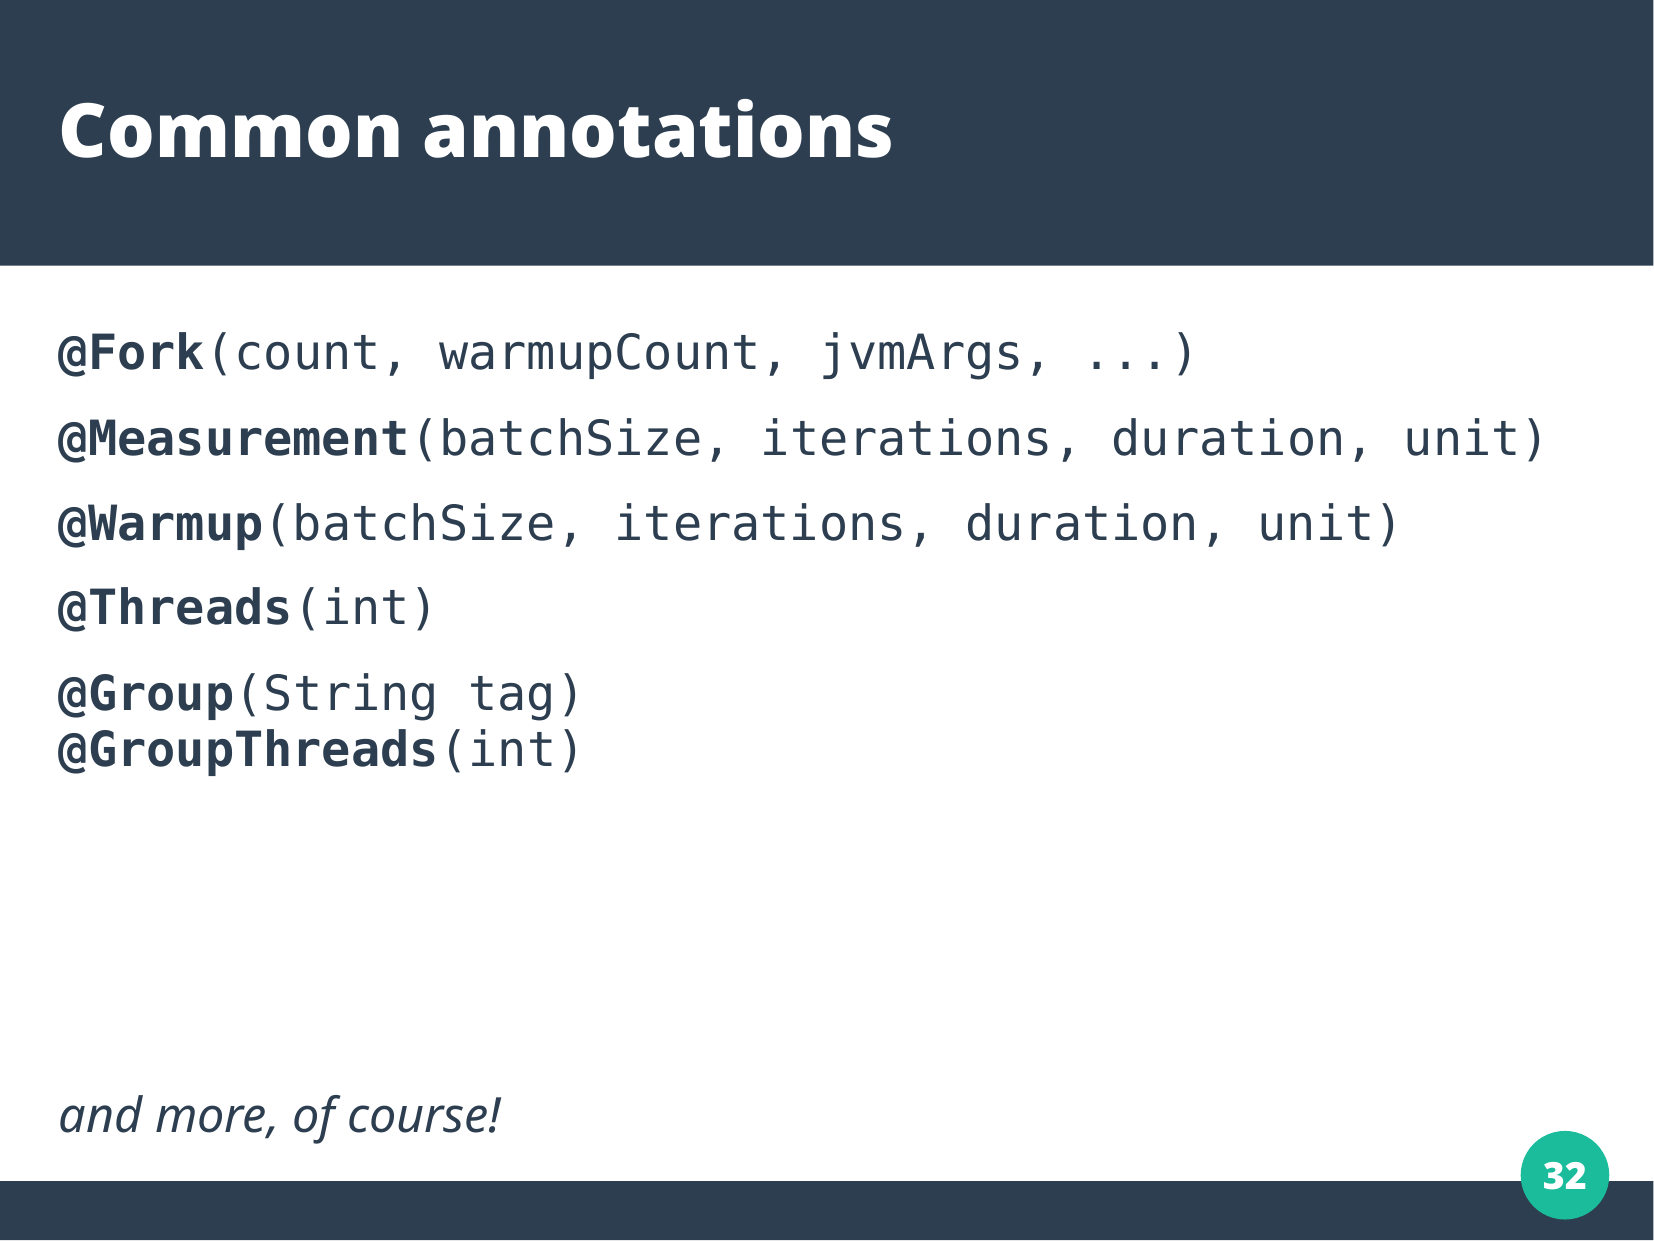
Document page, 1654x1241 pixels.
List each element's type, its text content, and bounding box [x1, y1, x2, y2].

title Common annotations [59, 56, 1595, 200]
list @Fork(count, warmupCount, jvmArgs, ...) @Measurement(batchSize, iterations, duration, unit) @Warmup(batchSize, iterations, duration, unit) @Threads(int) @Group(String tag) @GroupThreads(int) and more, of course! [59, 324, 1595, 1152]
